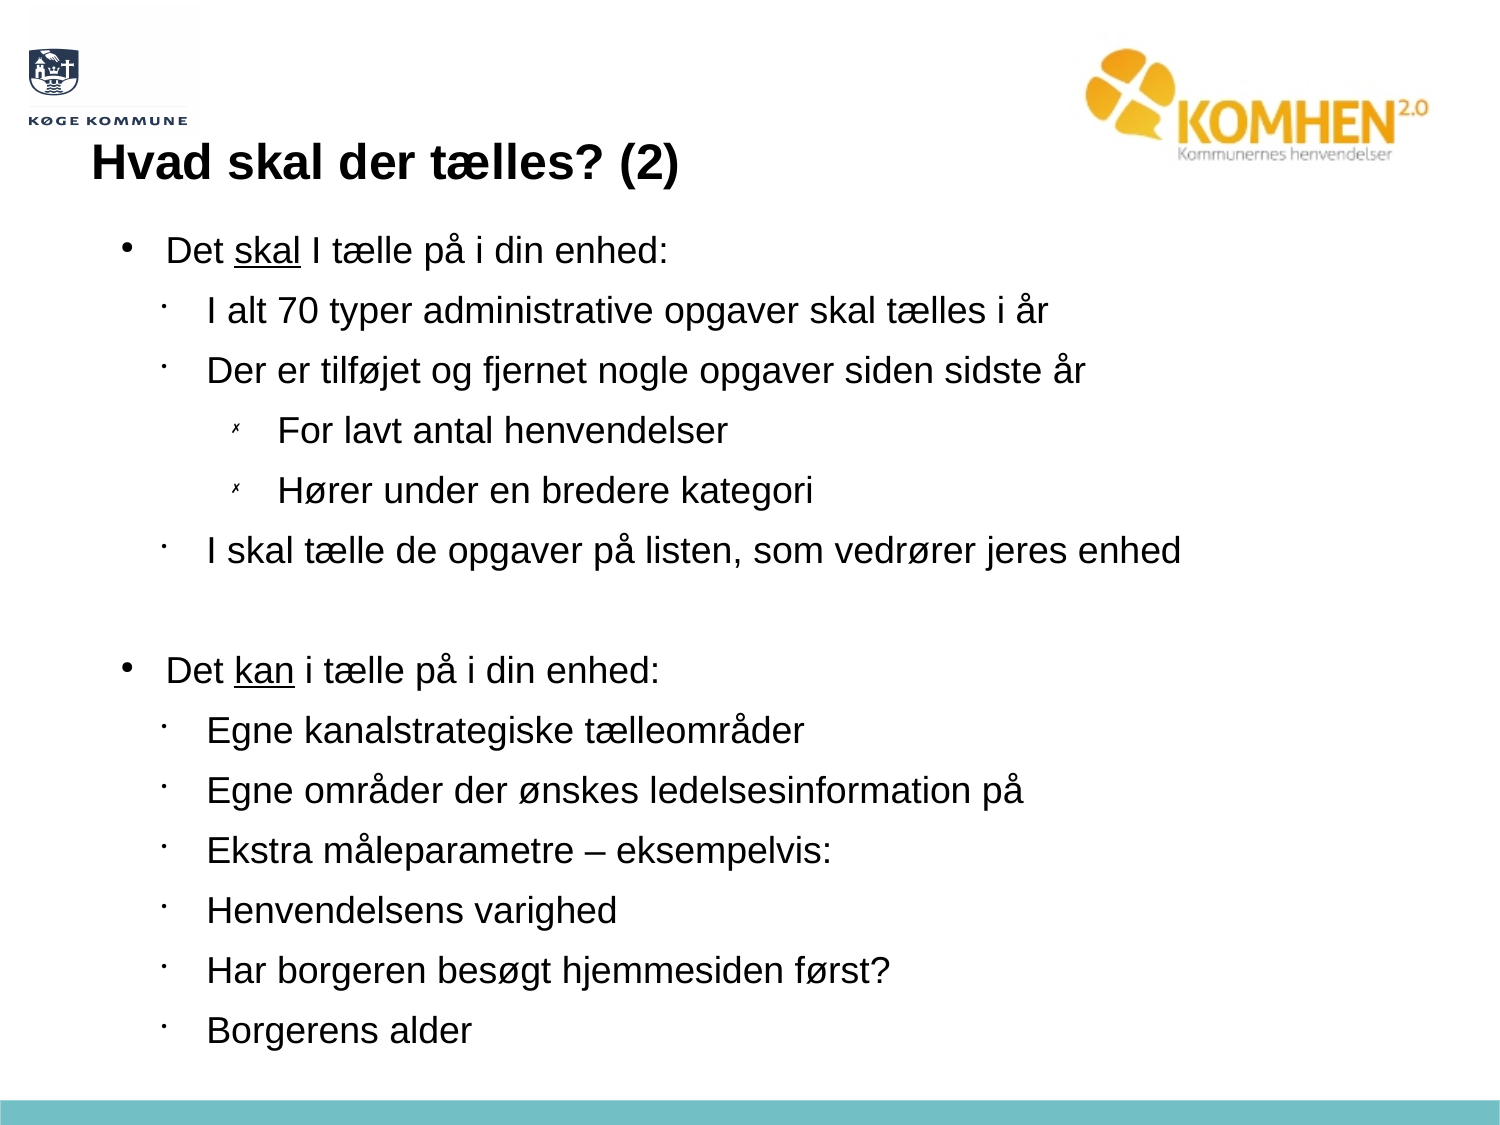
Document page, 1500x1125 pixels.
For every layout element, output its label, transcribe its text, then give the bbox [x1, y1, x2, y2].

text_box Hvad skal der tælles? (2) [76, 66, 1427, 254]
picture [29, 5, 202, 136]
text_box Det skal I tælle på i din enhed: I alt 70 typer administrative opgaver skal tælles i år Der er tilføjet og fjernet nogle opgaver siden sidste år For lavt antal henvendelser Hører under en bredere kategori I skal tælle de opgaver på listen, som vedrører jeres enhed Det kan i tælle på i din enhed: Egne kanalstrategiske tælleområder Egne områder der ønskes ledelsesinformation på Ekstra måleparametre – eksempelvis: Henvendelsens varighed Har borgeren besøgt hjemmesiden først? Borgerens alder [75, 218, 1426, 1059]
text_box [0, 1100, 1500, 1125]
picture [1069, 30, 1440, 186]
